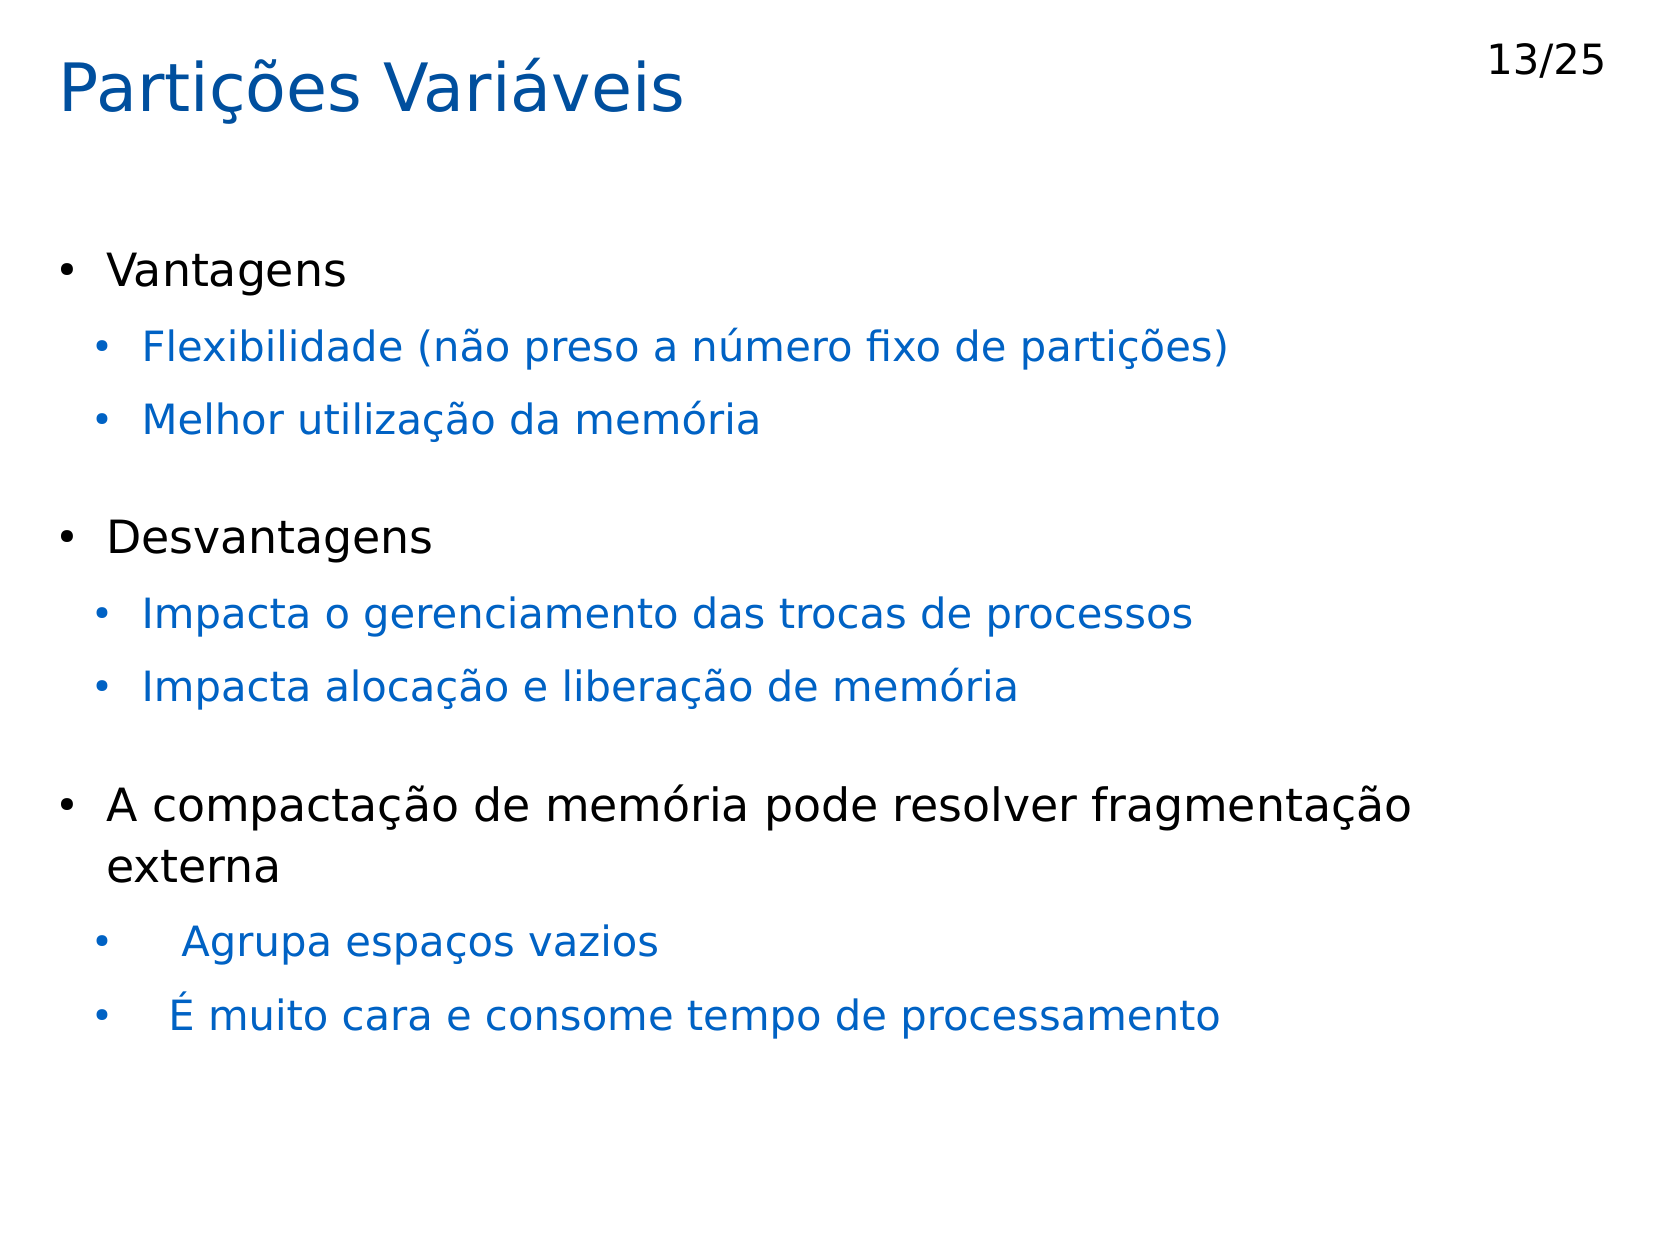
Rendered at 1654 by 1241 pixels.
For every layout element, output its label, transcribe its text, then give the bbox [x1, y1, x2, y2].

list Vantagens Flexibilidade (não preso a número fixo de partições) Melhor utilização da memória Desvantagens Impacta o gerenciamento das trocas de processos Impacta alocação e liberação de memória A compactação de memória pode resolver fragmentação externa Agrupa espaços vazios É muito cara e consome tempo de processamento [59, 236, 1595, 1211]
title Partições Variáveis [59, 29, 1506, 148]
